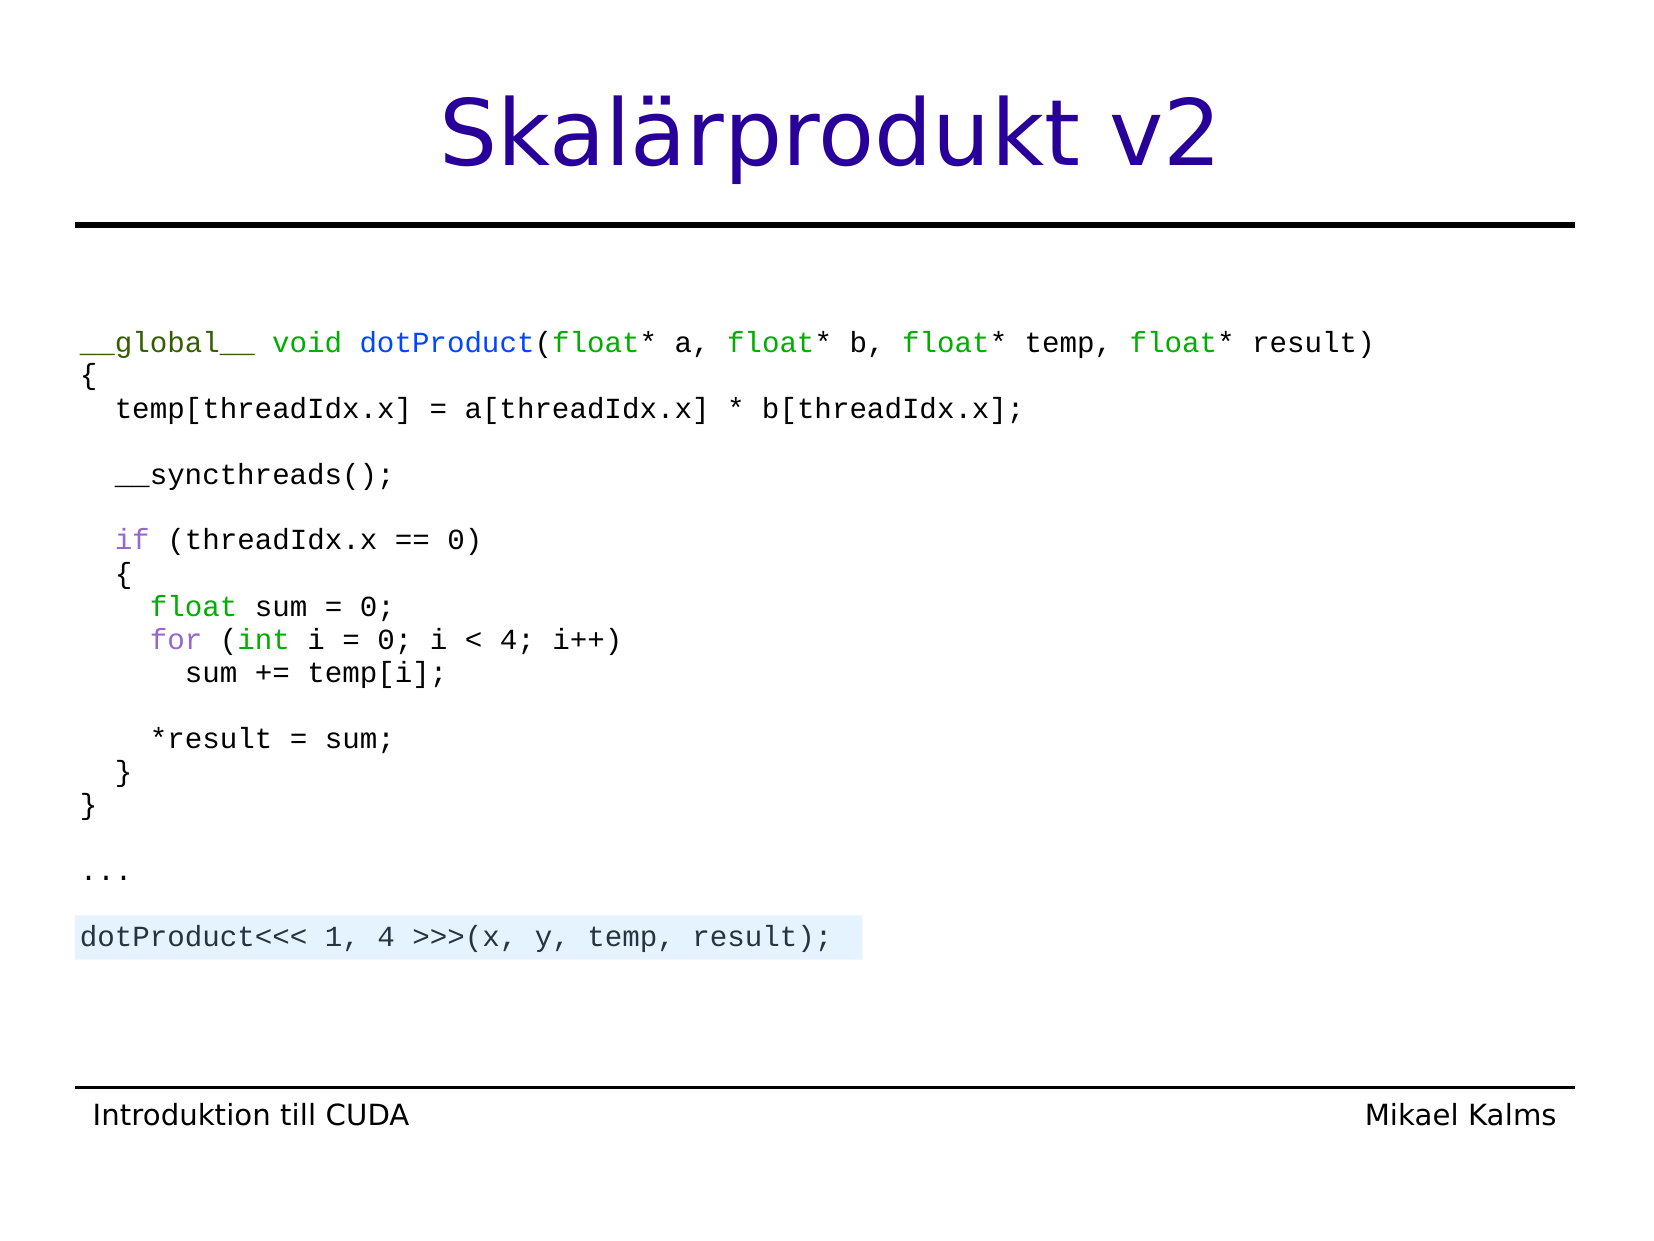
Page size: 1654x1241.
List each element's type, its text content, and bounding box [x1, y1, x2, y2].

title Skalärprodukt v2 [86, 37, 1576, 231]
text_box Mikael Kalms [1347, 1087, 1576, 1143]
text_box __global__ void dotProduct(float* a, float* b, float* temp, float* result) { temp[threadIdx.x] = a[threadIdx.x] * b[threadIdx.x]; __syncthreads(); if (threadIdx.x == 0) { float sum = 0; for (int i = 0; i < 4; i++) sum += temp[i]; *result = sum; } } ... dotProduct<<< 1, 4 >>>(x, y, temp, result); [79, 301, 1568, 1015]
text_box Introduktion till CUDA [75, 1087, 428, 1143]
text_box [74, 915, 863, 960]
